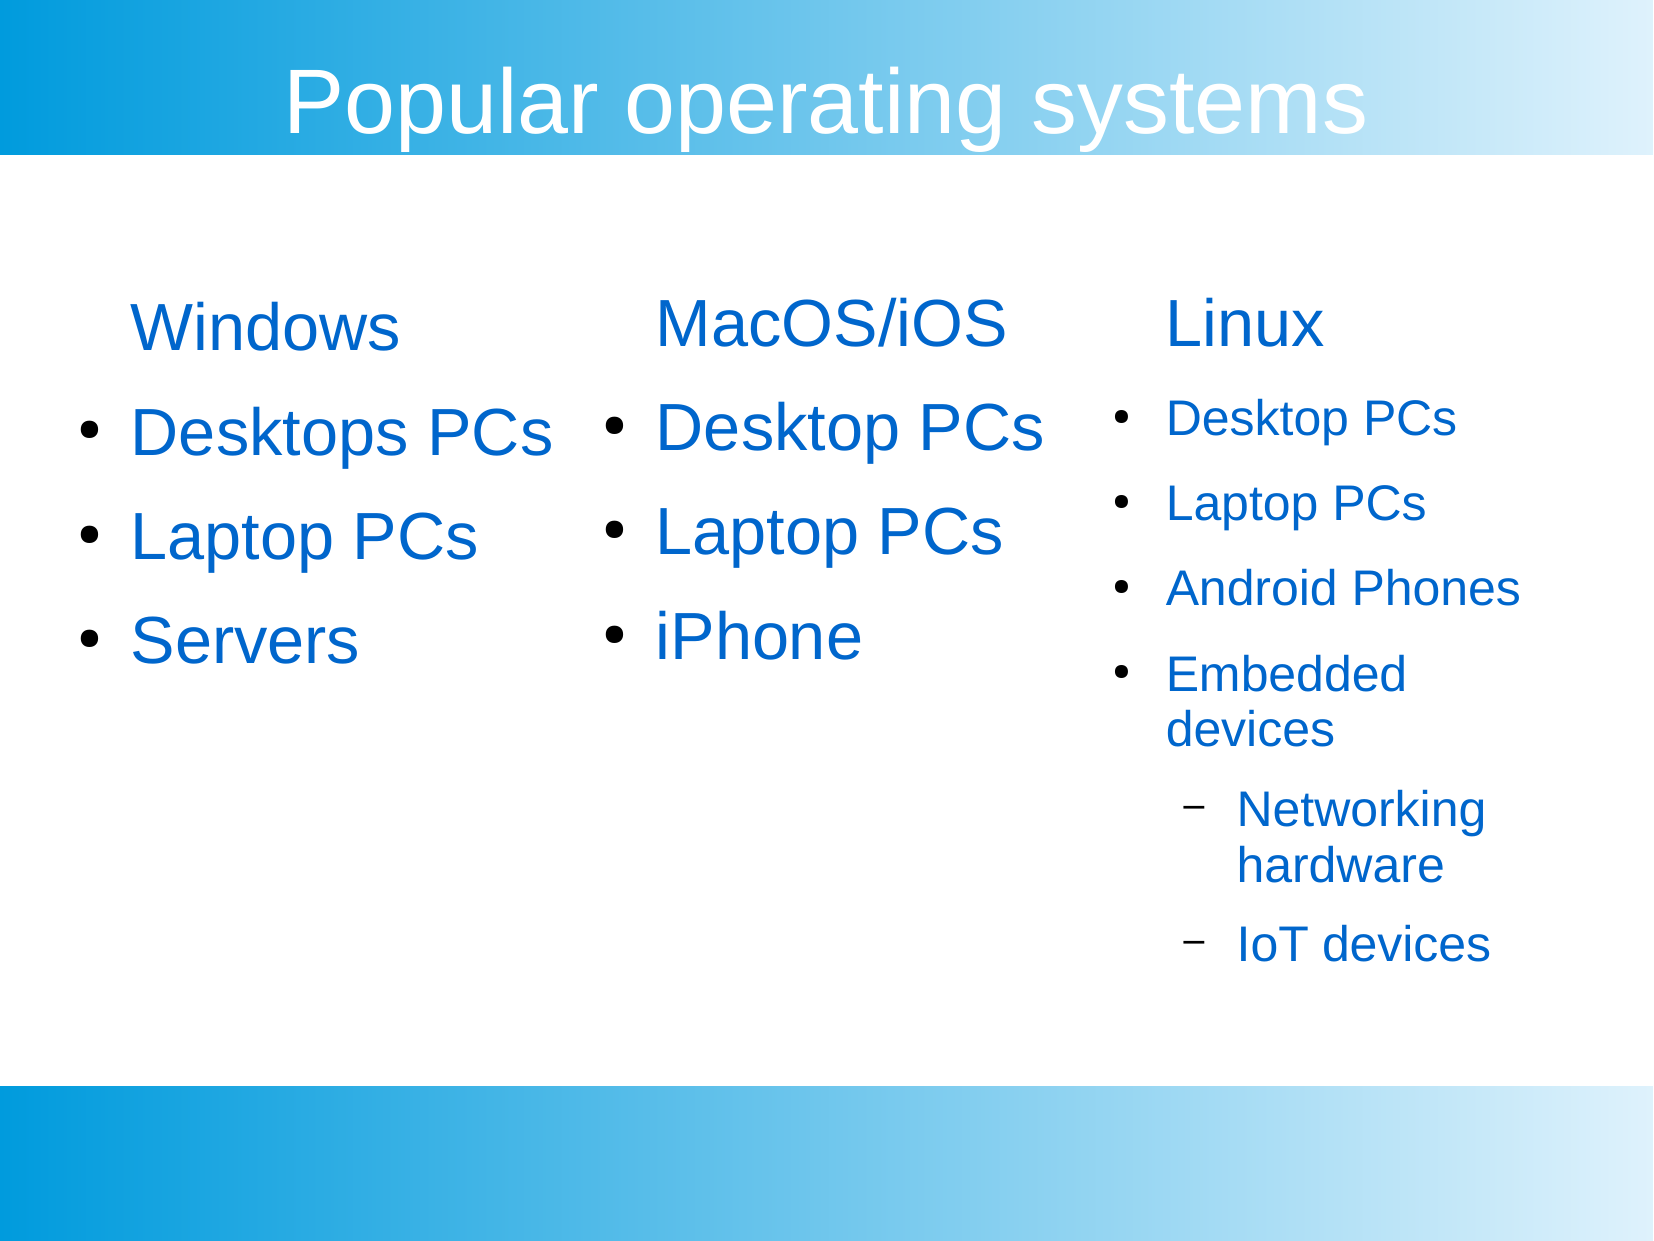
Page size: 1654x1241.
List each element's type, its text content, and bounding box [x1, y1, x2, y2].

list MacOS/iOS Desktop PCs Laptop PCs iPhone [585, 285, 1058, 1006]
list Linux Desktop PCs Laptop PCs Android Phones Embedded devices Networking hardware IoT devices [1095, 285, 1568, 1006]
list Windows Desktops PCs Laptop PCs Servers [60, 290, 556, 1010]
title Popular operating systems [82, 49, 1571, 155]
